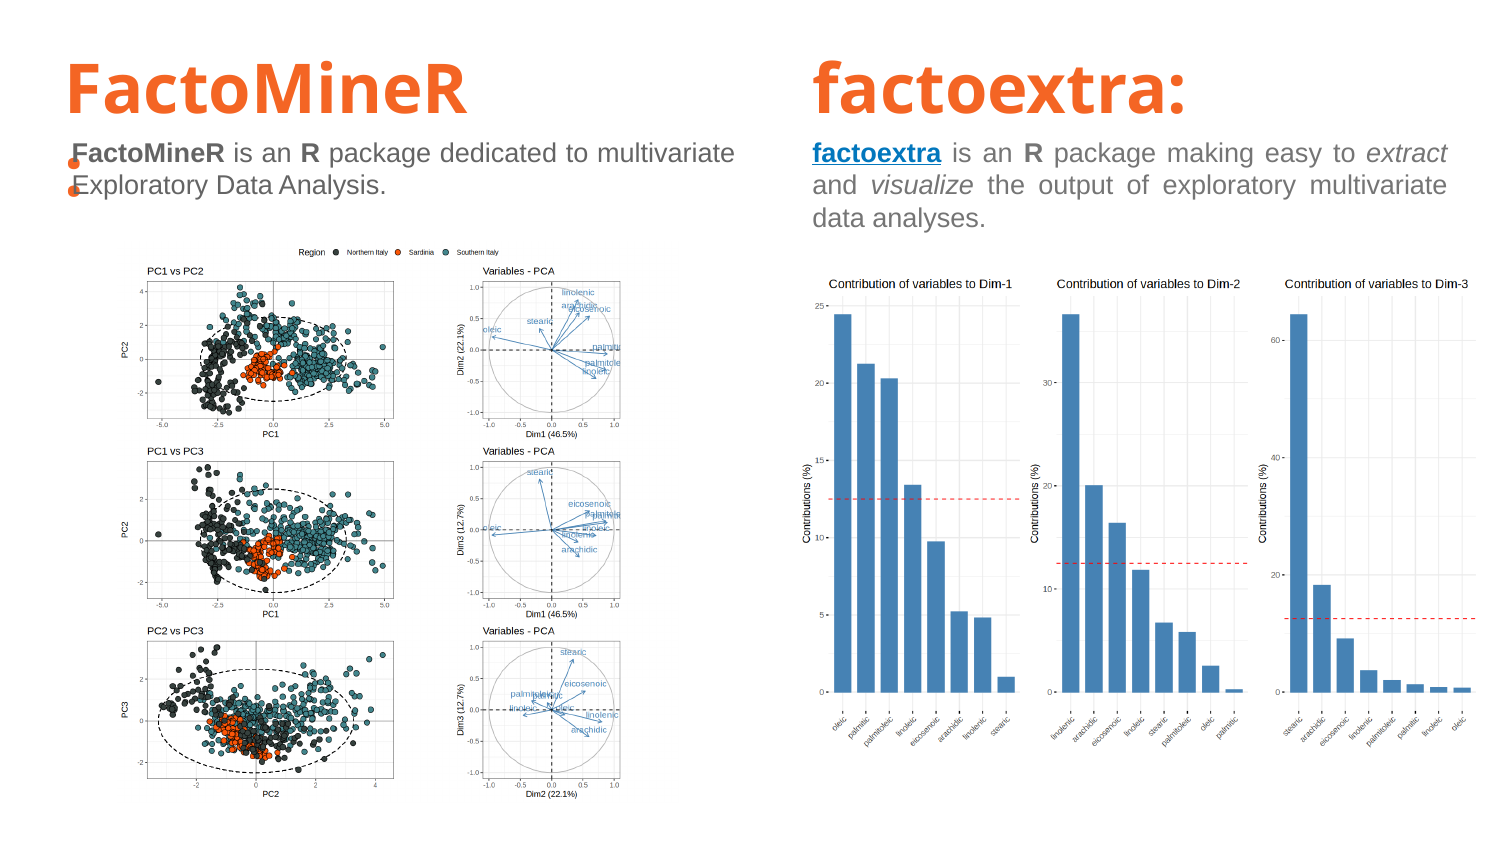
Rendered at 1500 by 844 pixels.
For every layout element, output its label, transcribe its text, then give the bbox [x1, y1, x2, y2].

title factoextra: [797, 30, 1246, 119]
picture [117, 241, 679, 803]
text_box factoextra is an R package making easy to extract and visualize the output of exploratory multivariate data analyses. [797, 119, 1463, 248]
picture [797, 274, 1481, 753]
text_box FactoMineR is an R package dedicated to multivariate Exploratory Data Analysis. [56, 119, 750, 215]
title FactoMineR: [49, 30, 499, 135]
